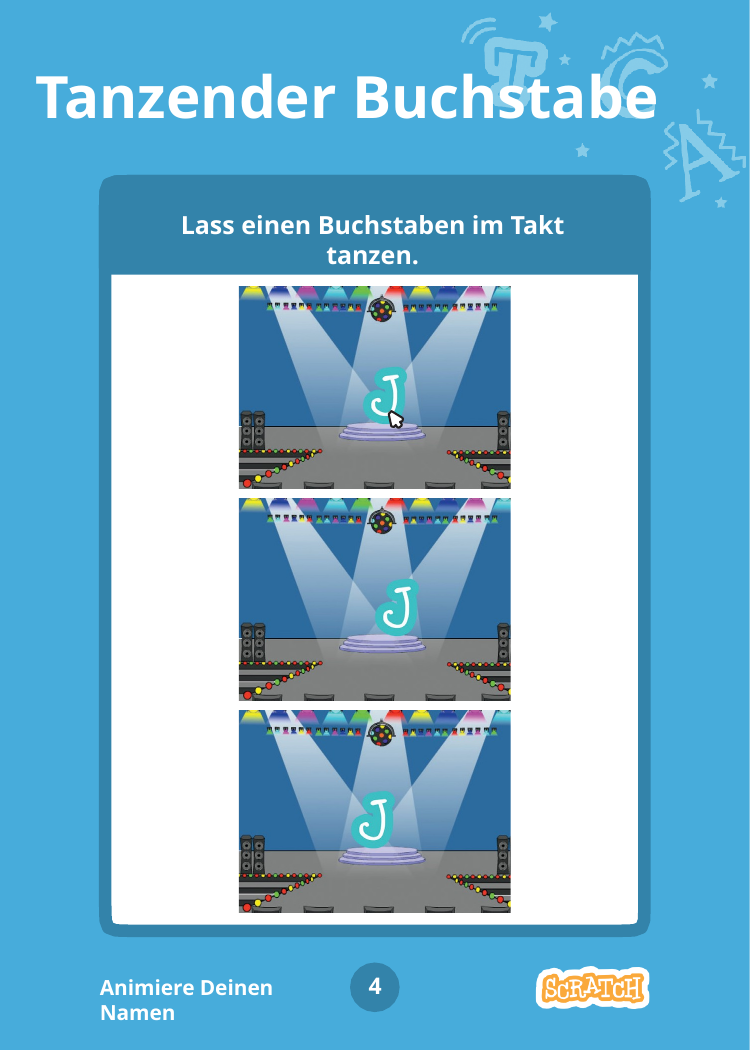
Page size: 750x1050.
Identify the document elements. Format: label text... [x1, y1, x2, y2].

text_box Animiere Deinen Namen [97, 974, 343, 1000]
text_box 4 [366, 971, 383, 1000]
text_box Tanzender Buchstabe [35, 43, 715, 236]
text_box [0, 0, 750, 1050]
